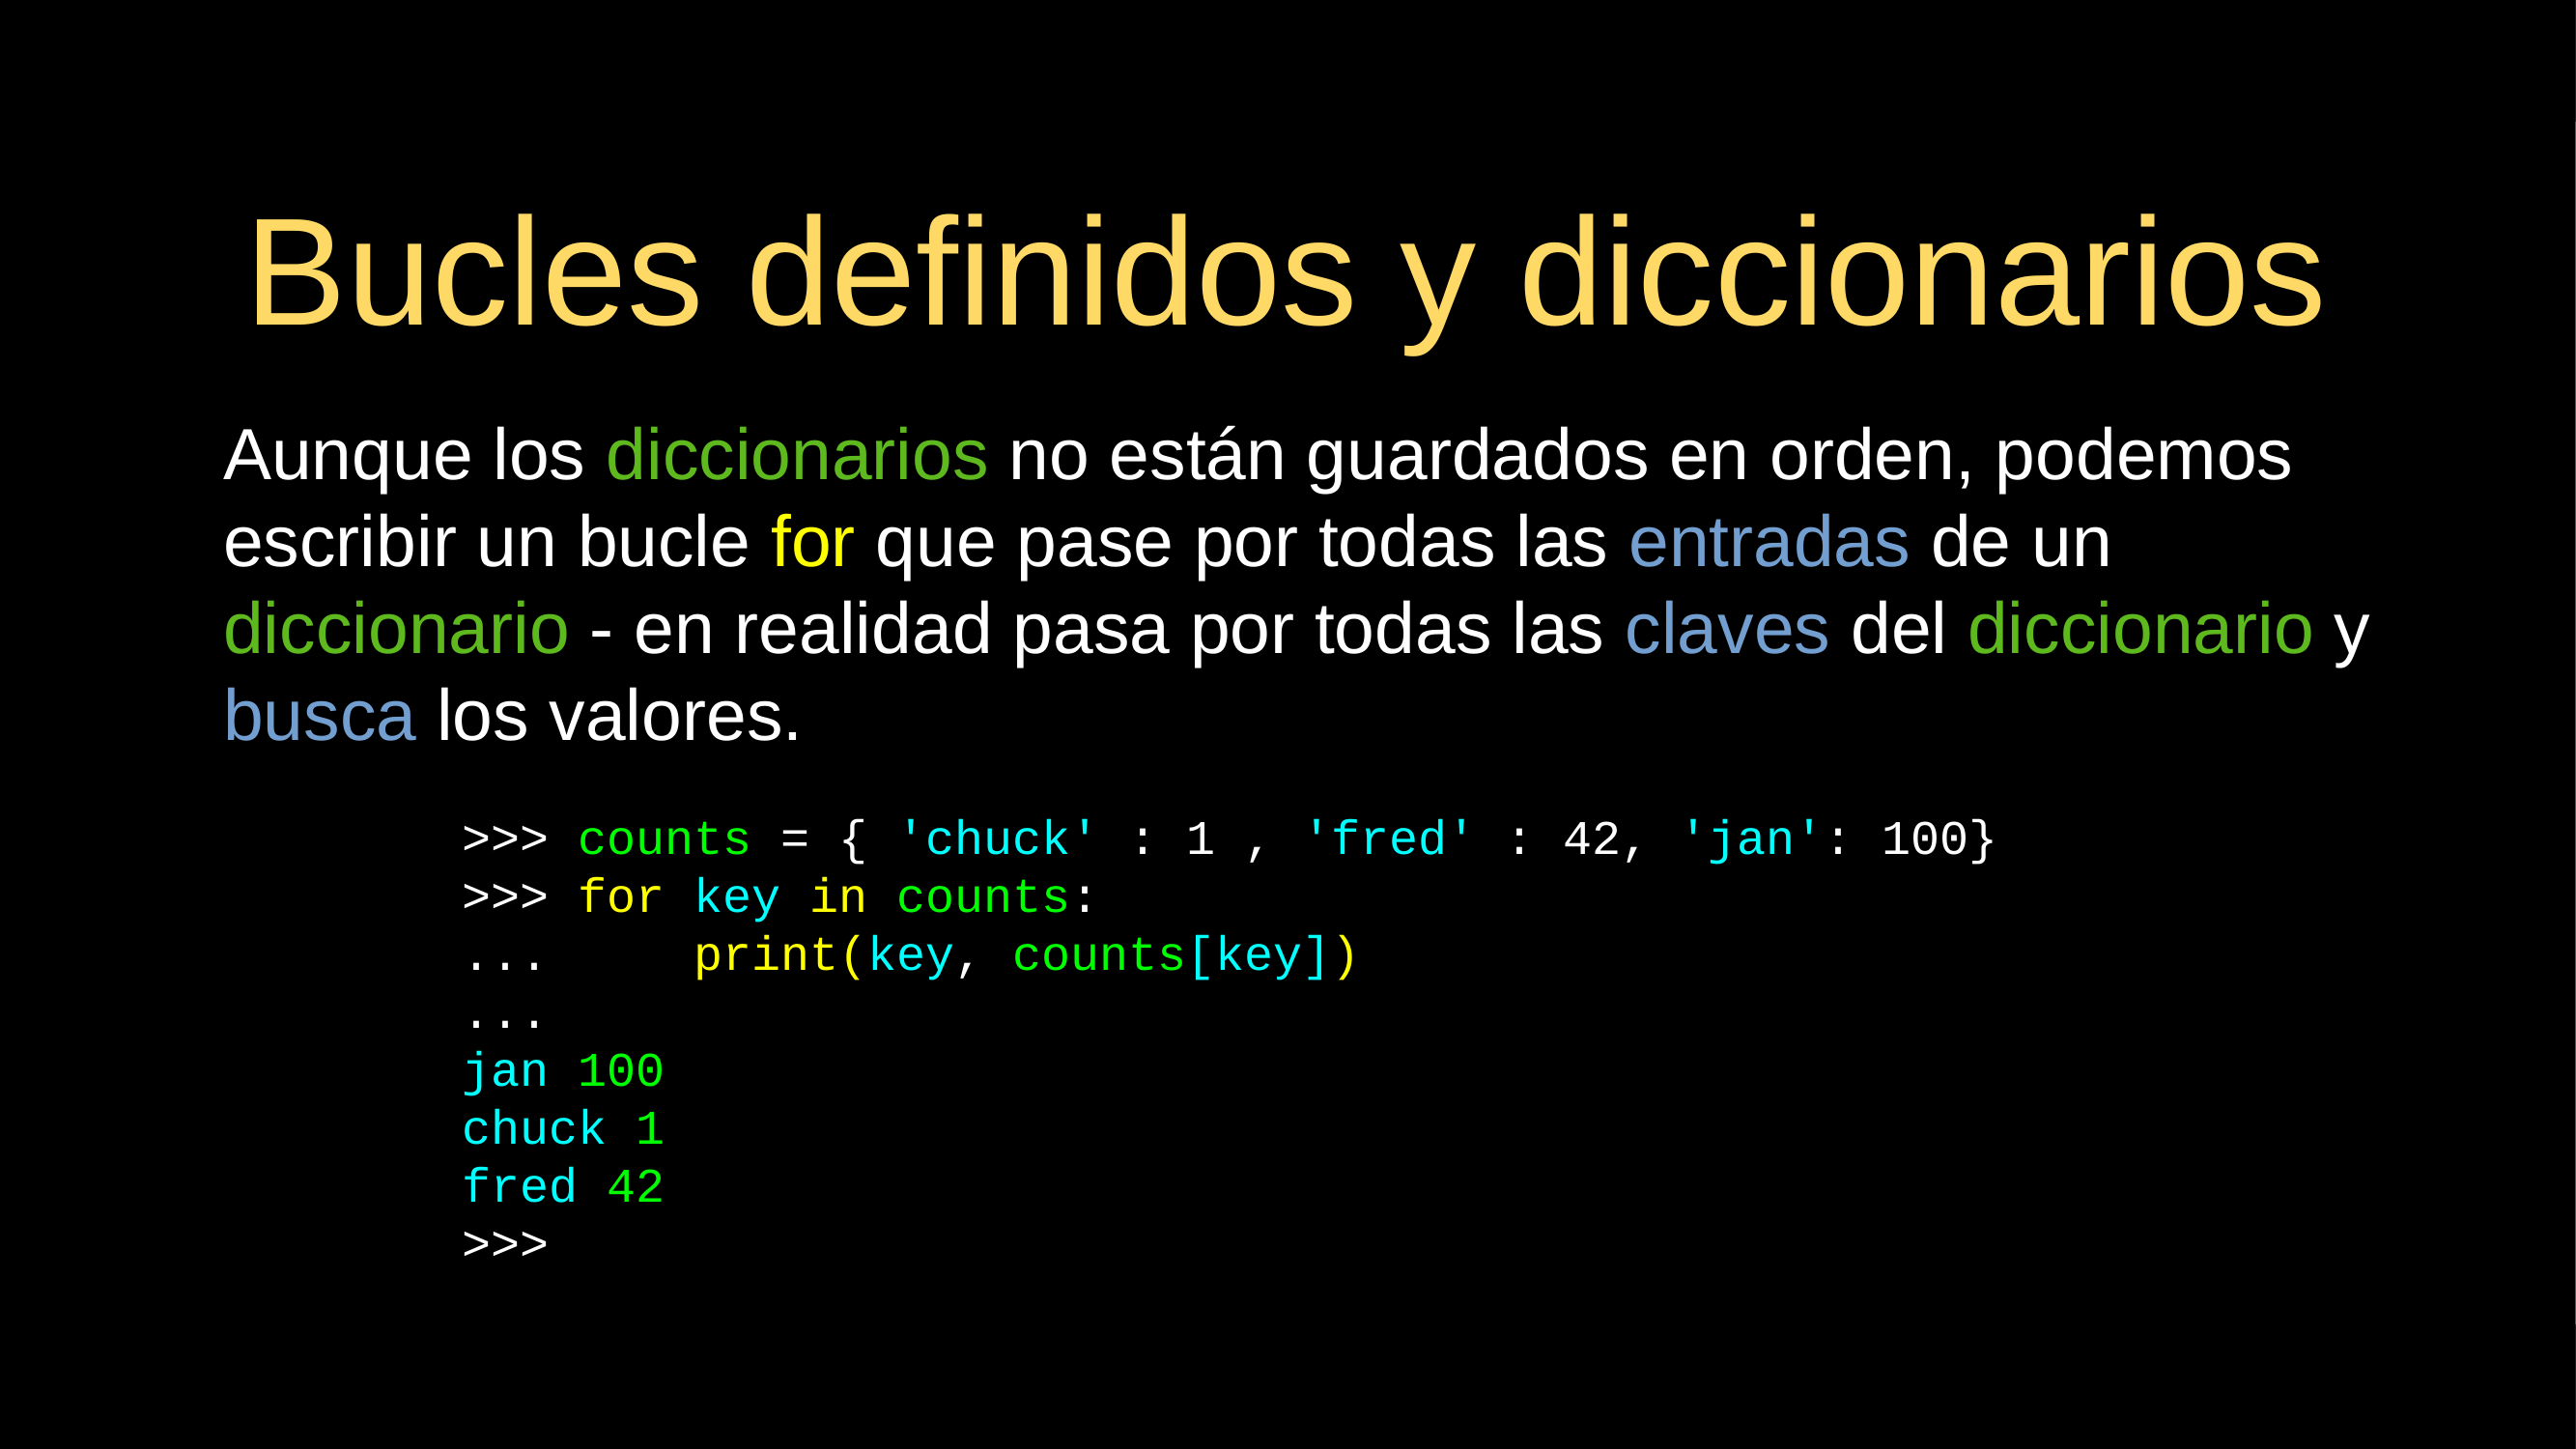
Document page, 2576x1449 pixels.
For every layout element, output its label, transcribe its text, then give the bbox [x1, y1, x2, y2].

text_box >>> counts = { 'chuck' : 1 , 'fred' : 42, 'jan': 100} >>> for key in counts: ... print(key, counts[key]) ... jan 100 chuck 1 fred 42 >>> [462, 799, 2194, 1277]
list Aunque los diccionarios no están guardados en orden, podemos escribir un bucle for que pase por todas las entradas de un diccionario - en realidad pasa por todas las claves del diccionario y busca los valores. [183, 412, 2391, 750]
title Bucles definidos y diccionarios [183, 125, 2391, 403]
